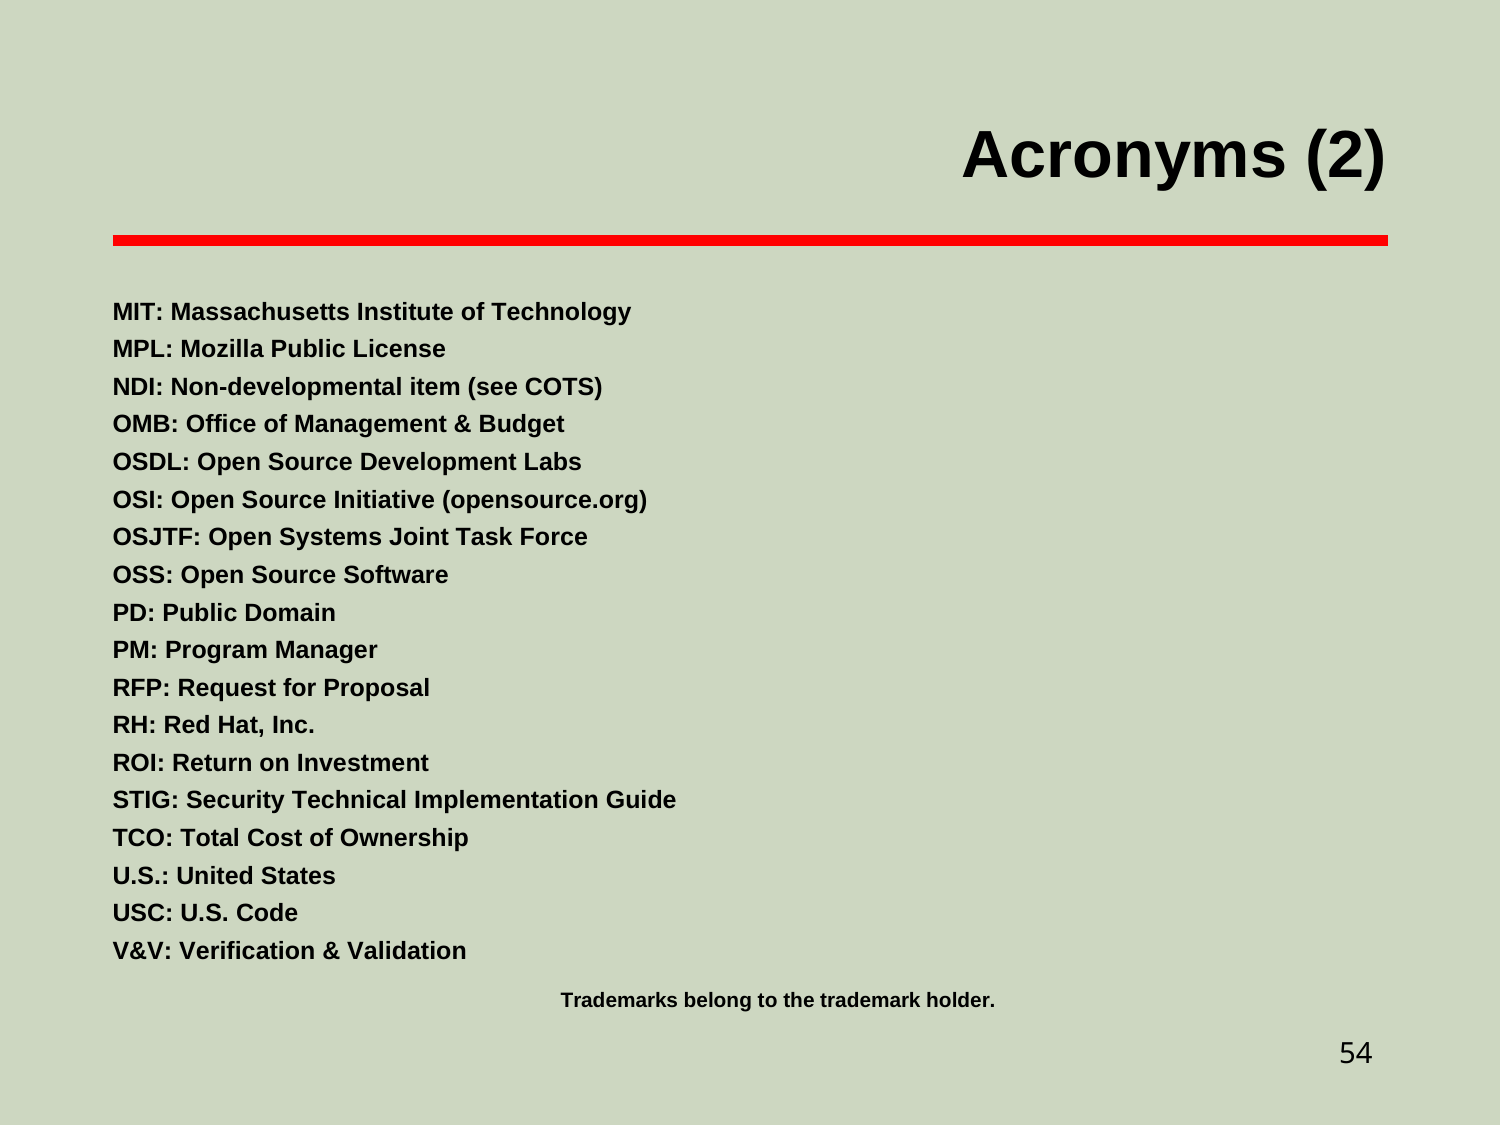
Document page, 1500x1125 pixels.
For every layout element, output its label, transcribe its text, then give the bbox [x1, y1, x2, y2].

list MIT: Massachusetts Institute of Technology MPL: Mozilla Public License NDI: Non-developmental item (see COTS) OMB: Office of Management & Budget OSDL: Open Source Development Labs OSI: Open Source Initiative (opensource.org) OSJTF: Open Systems Joint Task Force OSS: Open Source Software PD: Public Domain PM: Program Manager RFP: Request for Proposal RH: Red Hat, Inc. ROI: Return on Investment STIG: Security Technical Implementation Guide TCO: Total Cost of Ownership U.S.: United States USC: U.S. Code V&V: Verification & Validation Trademarks belong to the trademark holder. [112, 299, 1388, 1098]
title Acronyms (2) [337, 85, 1388, 224]
